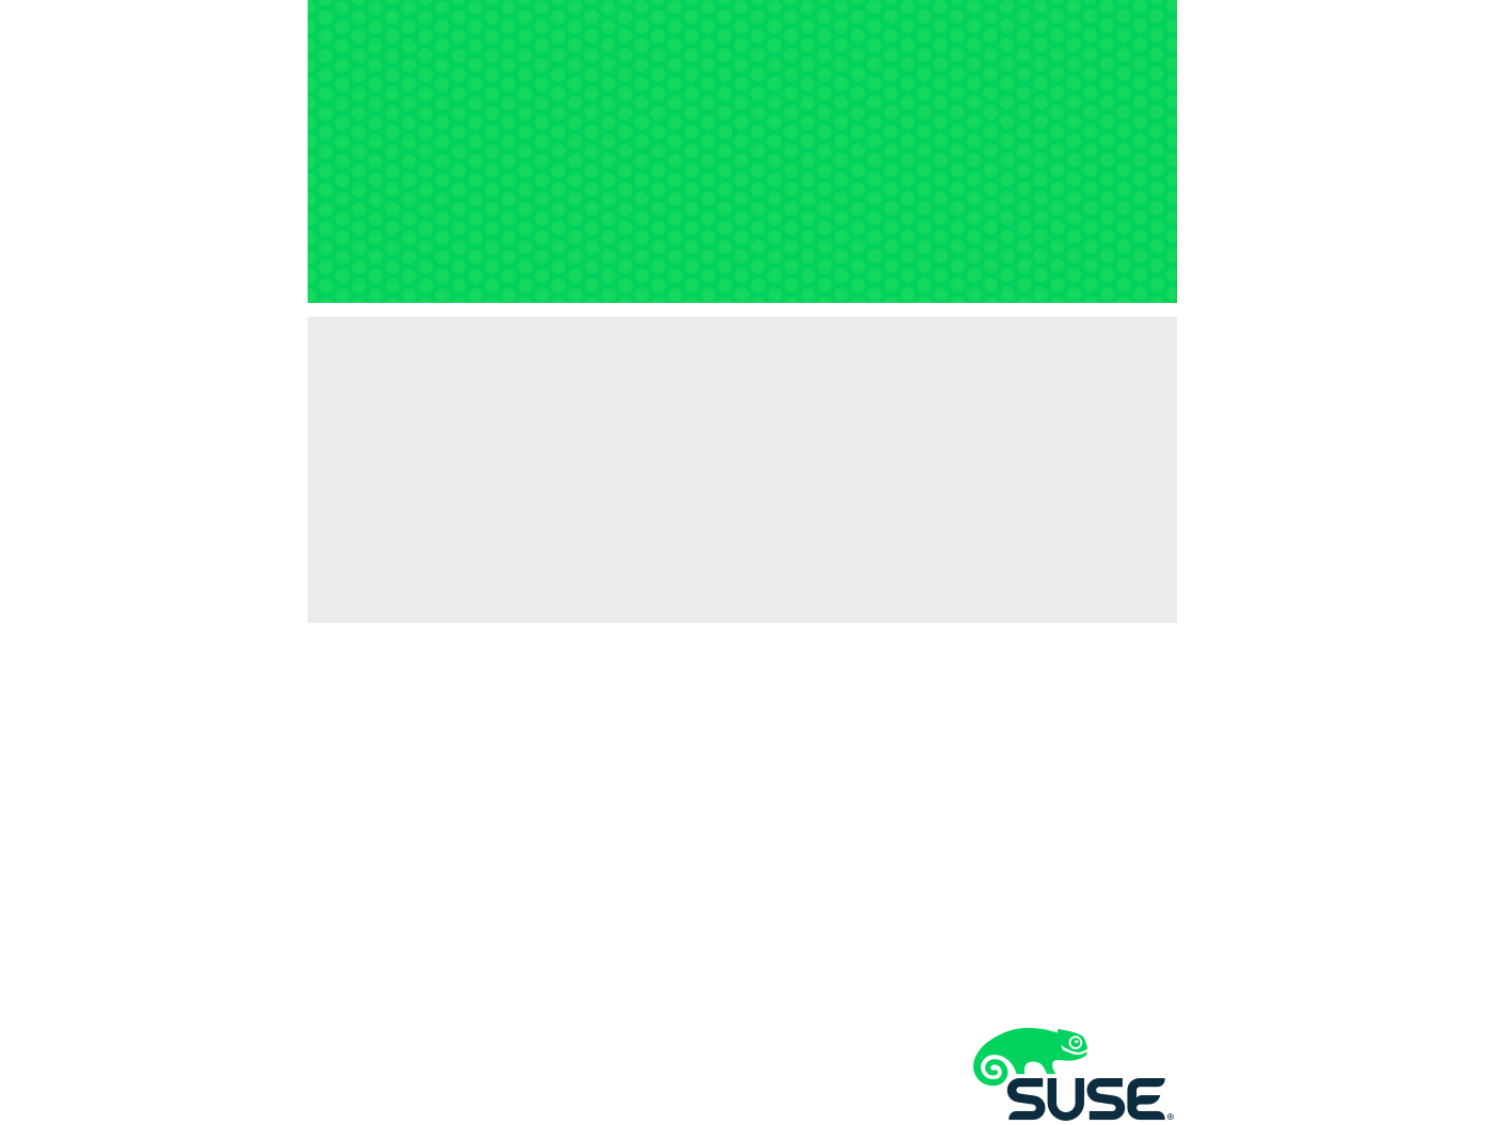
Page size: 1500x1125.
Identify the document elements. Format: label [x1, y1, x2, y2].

picture [307, 0, 1177, 1124]
